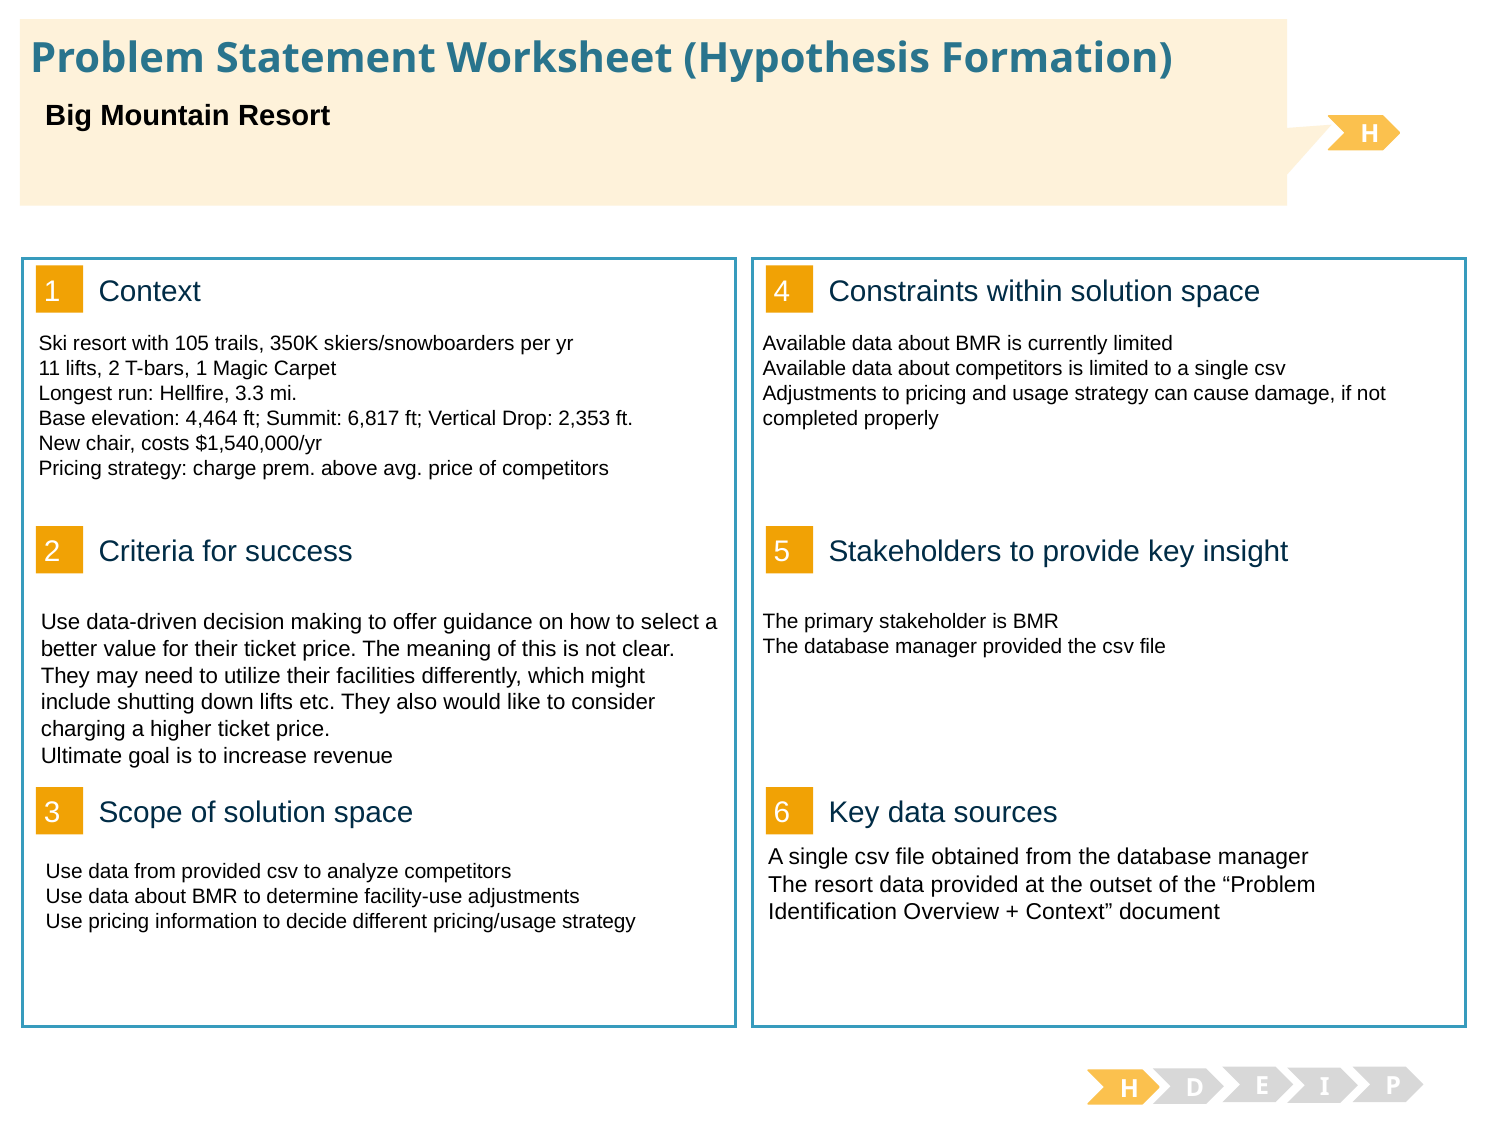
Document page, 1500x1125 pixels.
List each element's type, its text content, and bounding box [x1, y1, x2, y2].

text_box Scope of solution space [98, 792, 689, 829]
text_box 3 [35, 787, 84, 835]
text_box Use data-driven decision making to offer guidance on how to select a better value for their ticket price. The meaning of this is not clear. They may need to utilize their facilities differently, which might include shutting down lifts etc. They also would like to consider charging a higher ticket price. Ultimate goal is to increase revenue [25, 600, 736, 724]
text_box [752, 258, 1466, 1027]
text_box Criteria for success [98, 531, 689, 569]
text_box P [1352, 1066, 1424, 1103]
text_box 2 [35, 527, 84, 574]
text_box 6 [765, 787, 814, 834]
text_box Stakeholders to provide key insight [828, 531, 1419, 569]
text_box Constraints within solution space [828, 270, 1419, 308]
text_box Key data sources [828, 792, 1419, 830]
text_box 5 [765, 526, 814, 574]
text_box 1 [35, 265, 84, 313]
text_box Available data about BMR is currently limited Available data about competitors is limited to a single csv Adjustments to pricing and usage strategy can cause damage, if not completed properly [747, 322, 1458, 500]
text_box Context [98, 270, 689, 308]
text_box A single csv file obtained from the database manager The resort data provided at the outset of the “Problem Identification Overview + Context” document [753, 834, 1463, 1012]
text_box [19, 19, 1292, 206]
text_box Use data from provided csv to analyze competitors Use data about BMR to determine facility-use adjustments Use pricing information to decide different pricing/usage strategy [30, 850, 740, 974]
title Problem Statement Worksheet (Hypothesis Formation) [30, 31, 1473, 82]
text_box 4 [765, 265, 814, 313]
text_box I [1287, 1067, 1358, 1103]
text_box [22, 258, 736, 1027]
text_box H [1088, 1070, 1159, 1104]
text_box Big Mountain Resort [30, 88, 1439, 170]
text_box Ski resort with 105 trails, 350K skiers/snowboarders per yr 11 lifts, 2 T-bars, 1 Magic Carpet Longest run: Hellfire, 3.3 mi. Base elevation: 4,464 ft; Summit: 6,817 ft; Vertical Drop: 2,353 ft. New chair, costs $1,540,000/yr Pricing strategy: charge prem. above avg. price of competitors [23, 322, 733, 527]
text_box The primary stakeholder is BMR The database manager provided the csv file [747, 600, 1458, 778]
text_box D [1152, 1068, 1224, 1104]
text_box E [1222, 1066, 1294, 1103]
